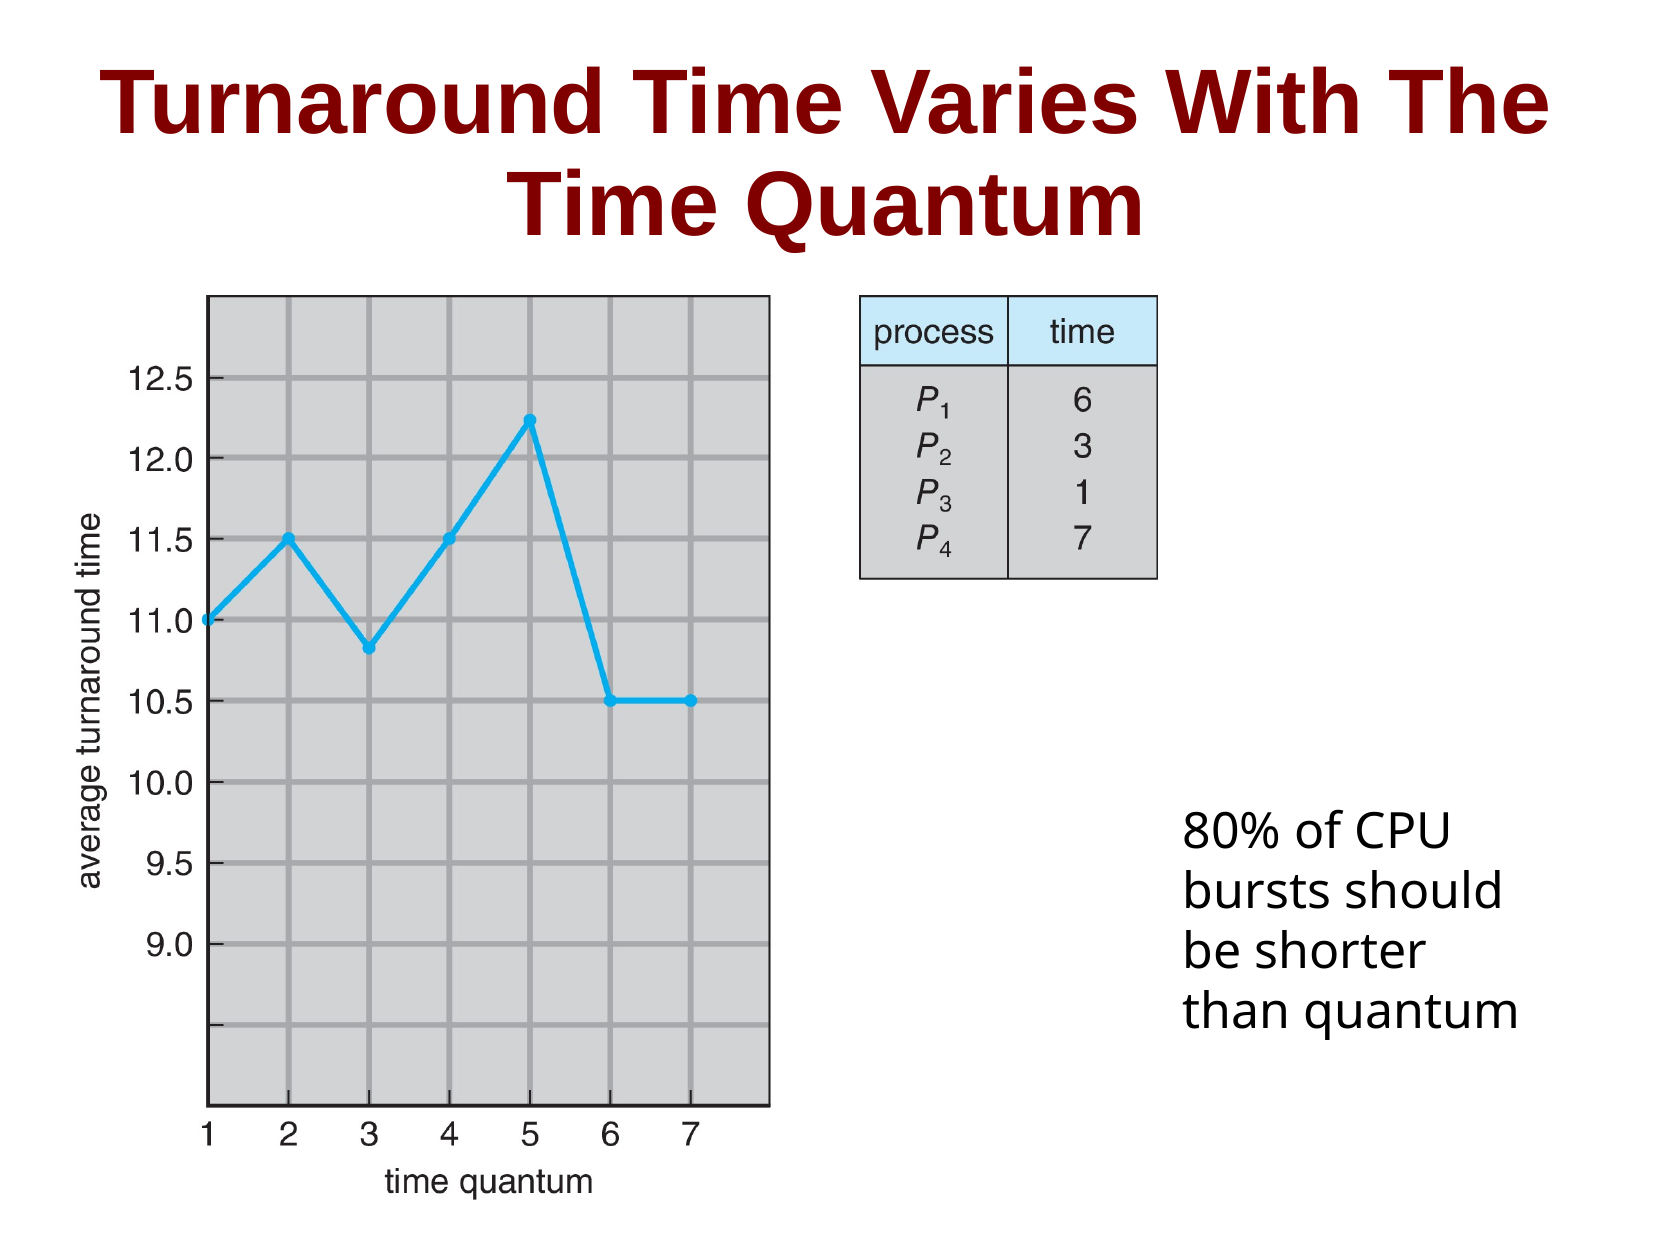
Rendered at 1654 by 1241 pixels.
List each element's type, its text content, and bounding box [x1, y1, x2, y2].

picture [70, 295, 1158, 1200]
text_box 80% of CPU bursts should be shorter than quantum [1167, 791, 1548, 1047]
title Turnaround Time Varies With The Time Quantum [82, 49, 1571, 257]
